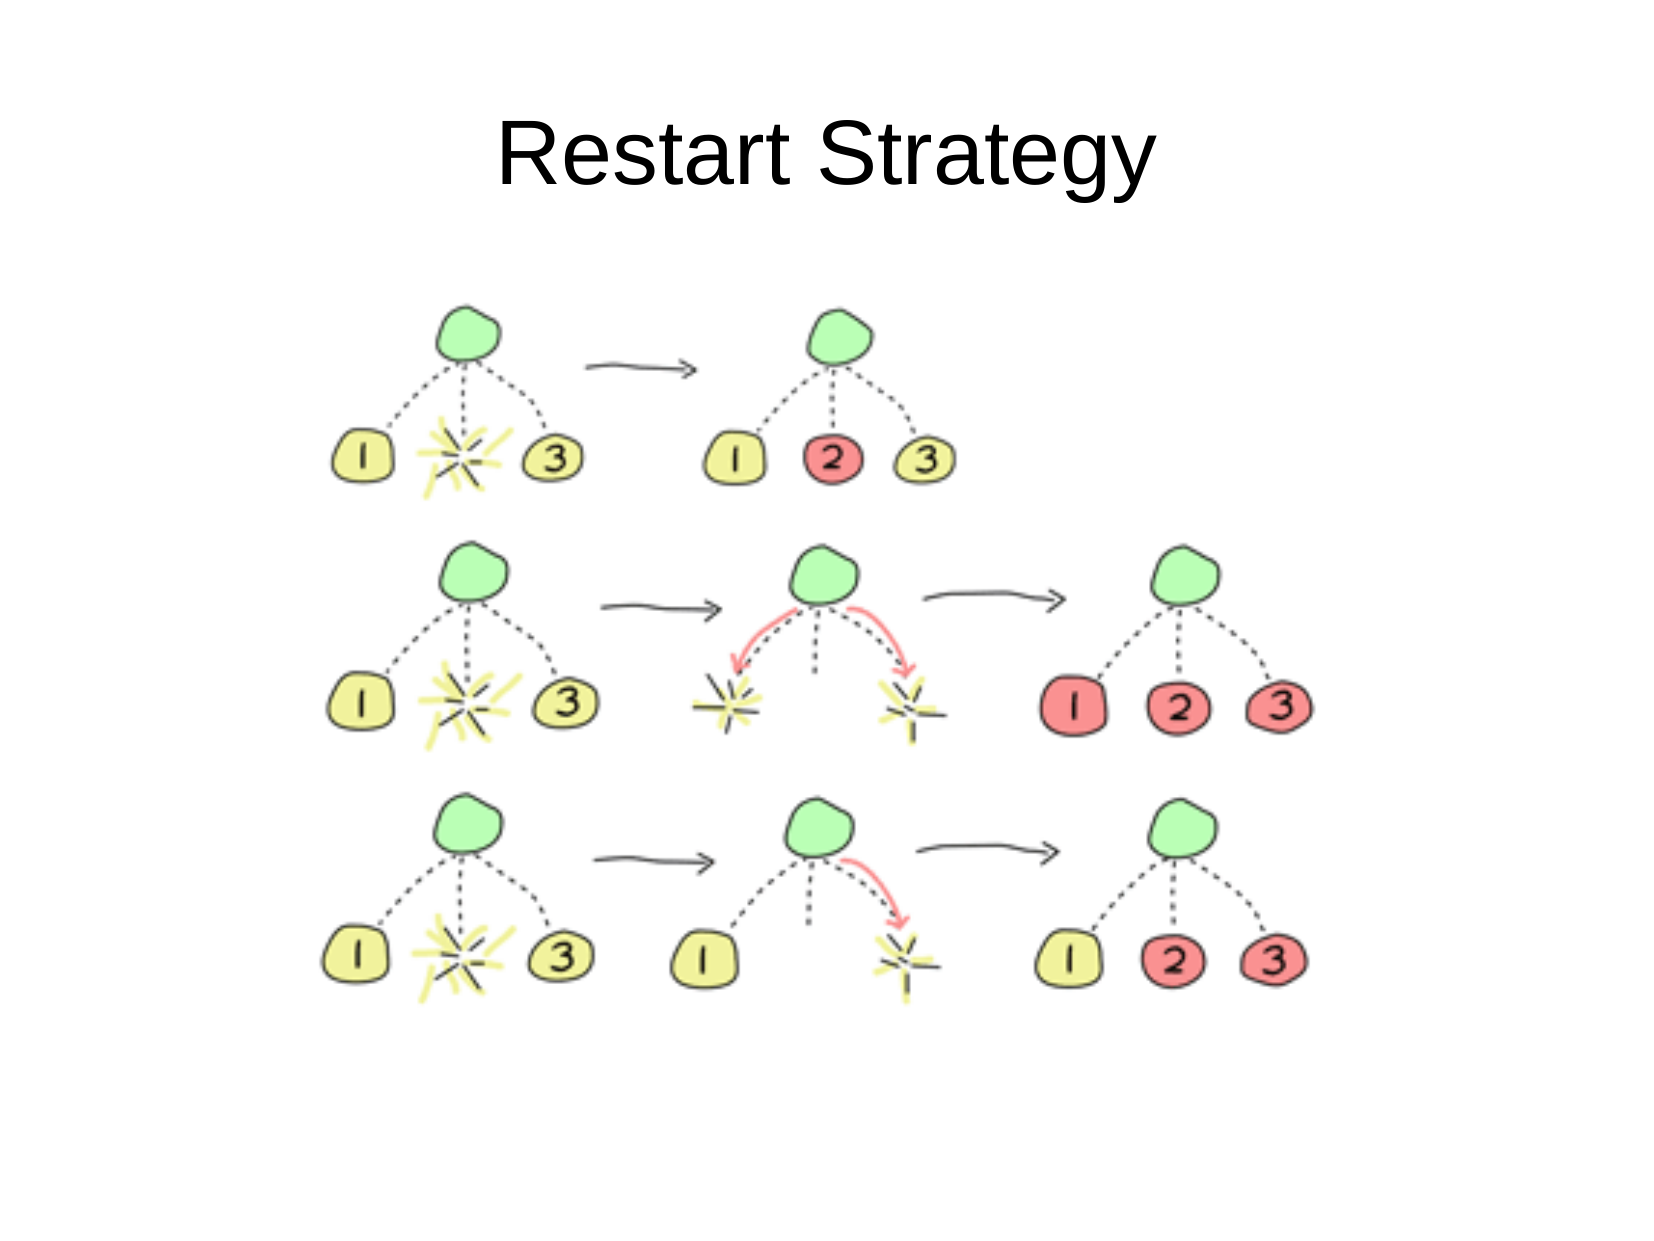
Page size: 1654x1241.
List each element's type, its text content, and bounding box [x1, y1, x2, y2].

title Restart Strategy [82, 49, 1571, 257]
picture [315, 290, 1339, 1010]
